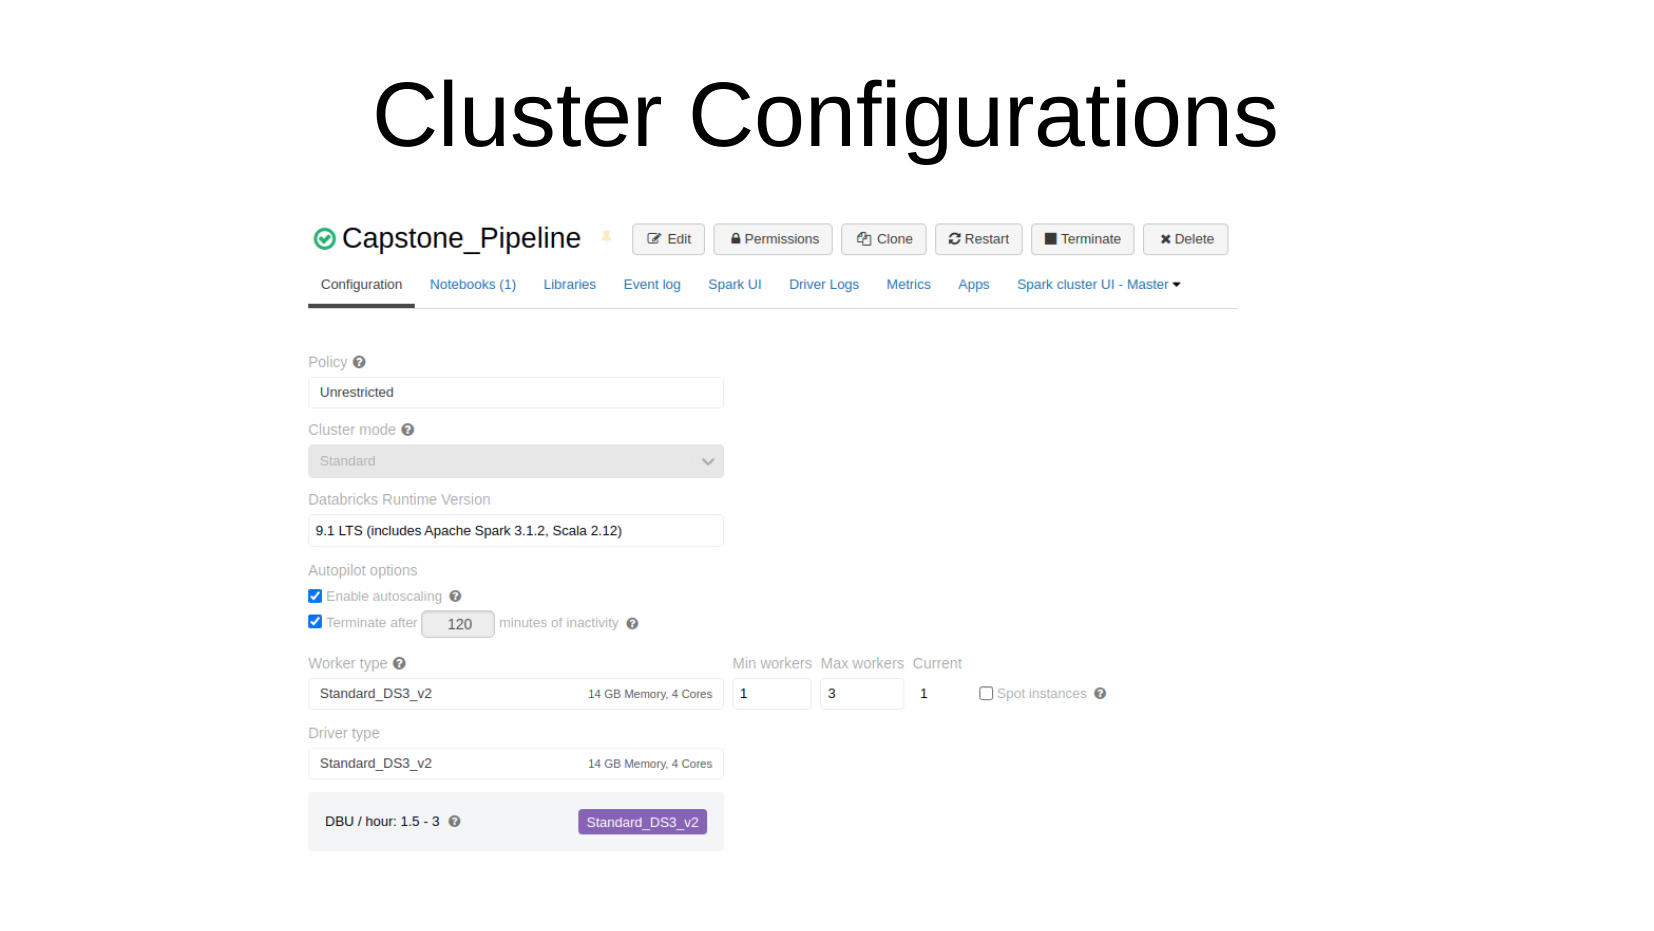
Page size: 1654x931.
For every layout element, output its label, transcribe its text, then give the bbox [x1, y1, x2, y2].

title Cluster Configurations [82, 37, 1571, 193]
picture [304, 215, 1238, 863]
